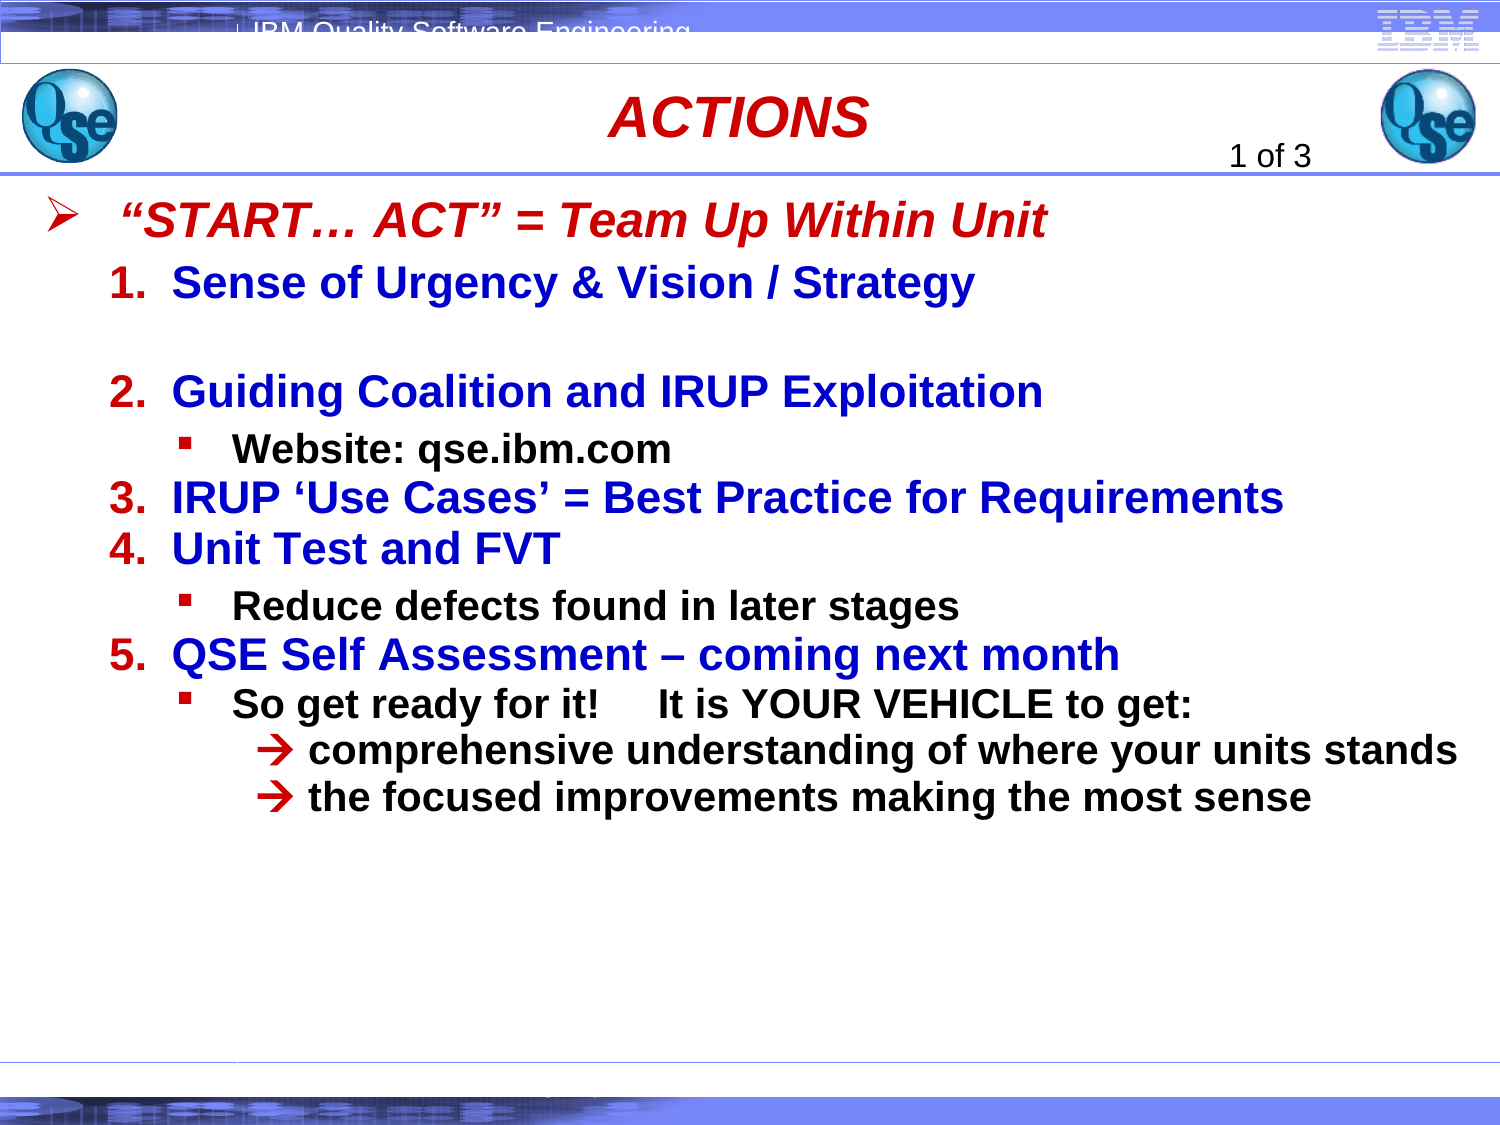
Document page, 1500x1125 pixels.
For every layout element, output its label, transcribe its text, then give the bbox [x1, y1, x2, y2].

list “START… ACT” = Team Up Within Unit Sense of Urgency & Vision / Strategy Guiding Coalition and IRUP Exploitation Website: qse.ibm.com IRUP ‘Use Cases’ = Best Practice for Requirements Unit Test and FVT Reduce defects found in later stages QSE Self Assessment – coming next month So get ready for it! It is YOUR VEHICLE to get:  comprehensive understanding of where your units stands  the focused improvements making the most sense [28, 187, 1500, 1041]
picture [1376, 64, 1482, 170]
text_box 1 of 3 [1176, 129, 1365, 182]
picture [1, 1, 1500, 169]
title ACTIONS [261, 88, 1234, 171]
picture [0, 1063, 1500, 1125]
